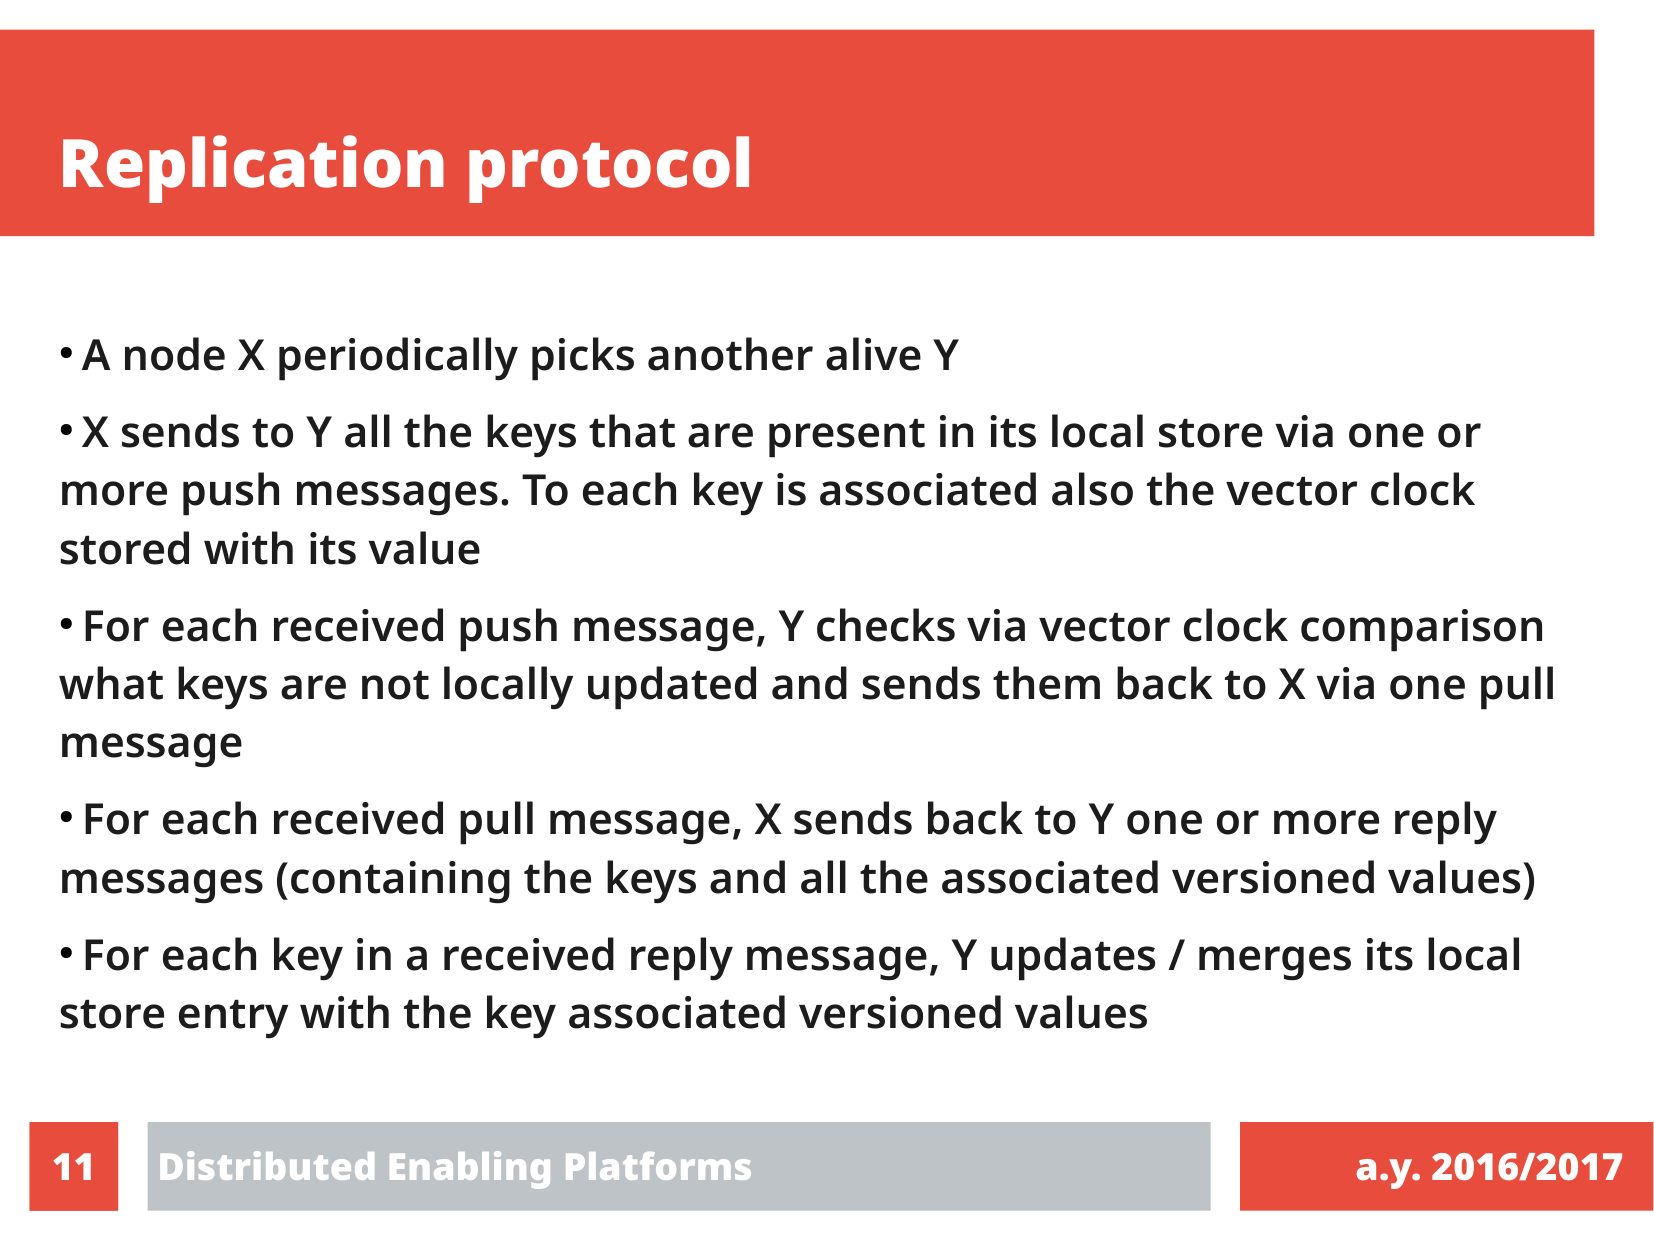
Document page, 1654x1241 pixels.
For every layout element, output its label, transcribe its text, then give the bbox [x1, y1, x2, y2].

title Replication protocol [59, 59, 1595, 207]
list A node X periodically picks another alive Y X sends to Y all the keys that are present in its local store via one or more push messages. To each key is associated also the vector clock stored with its value For each received push message, Y checks via vector clock comparison what keys are not locally updated and sends them back to X via one pull message For each received pull message, X sends back to Y one or more reply messages (containing the keys and all the associated versioned values) For each key in a received reply message, Y updates / merges its local store entry with the key associated versioned values [59, 324, 1565, 1093]
